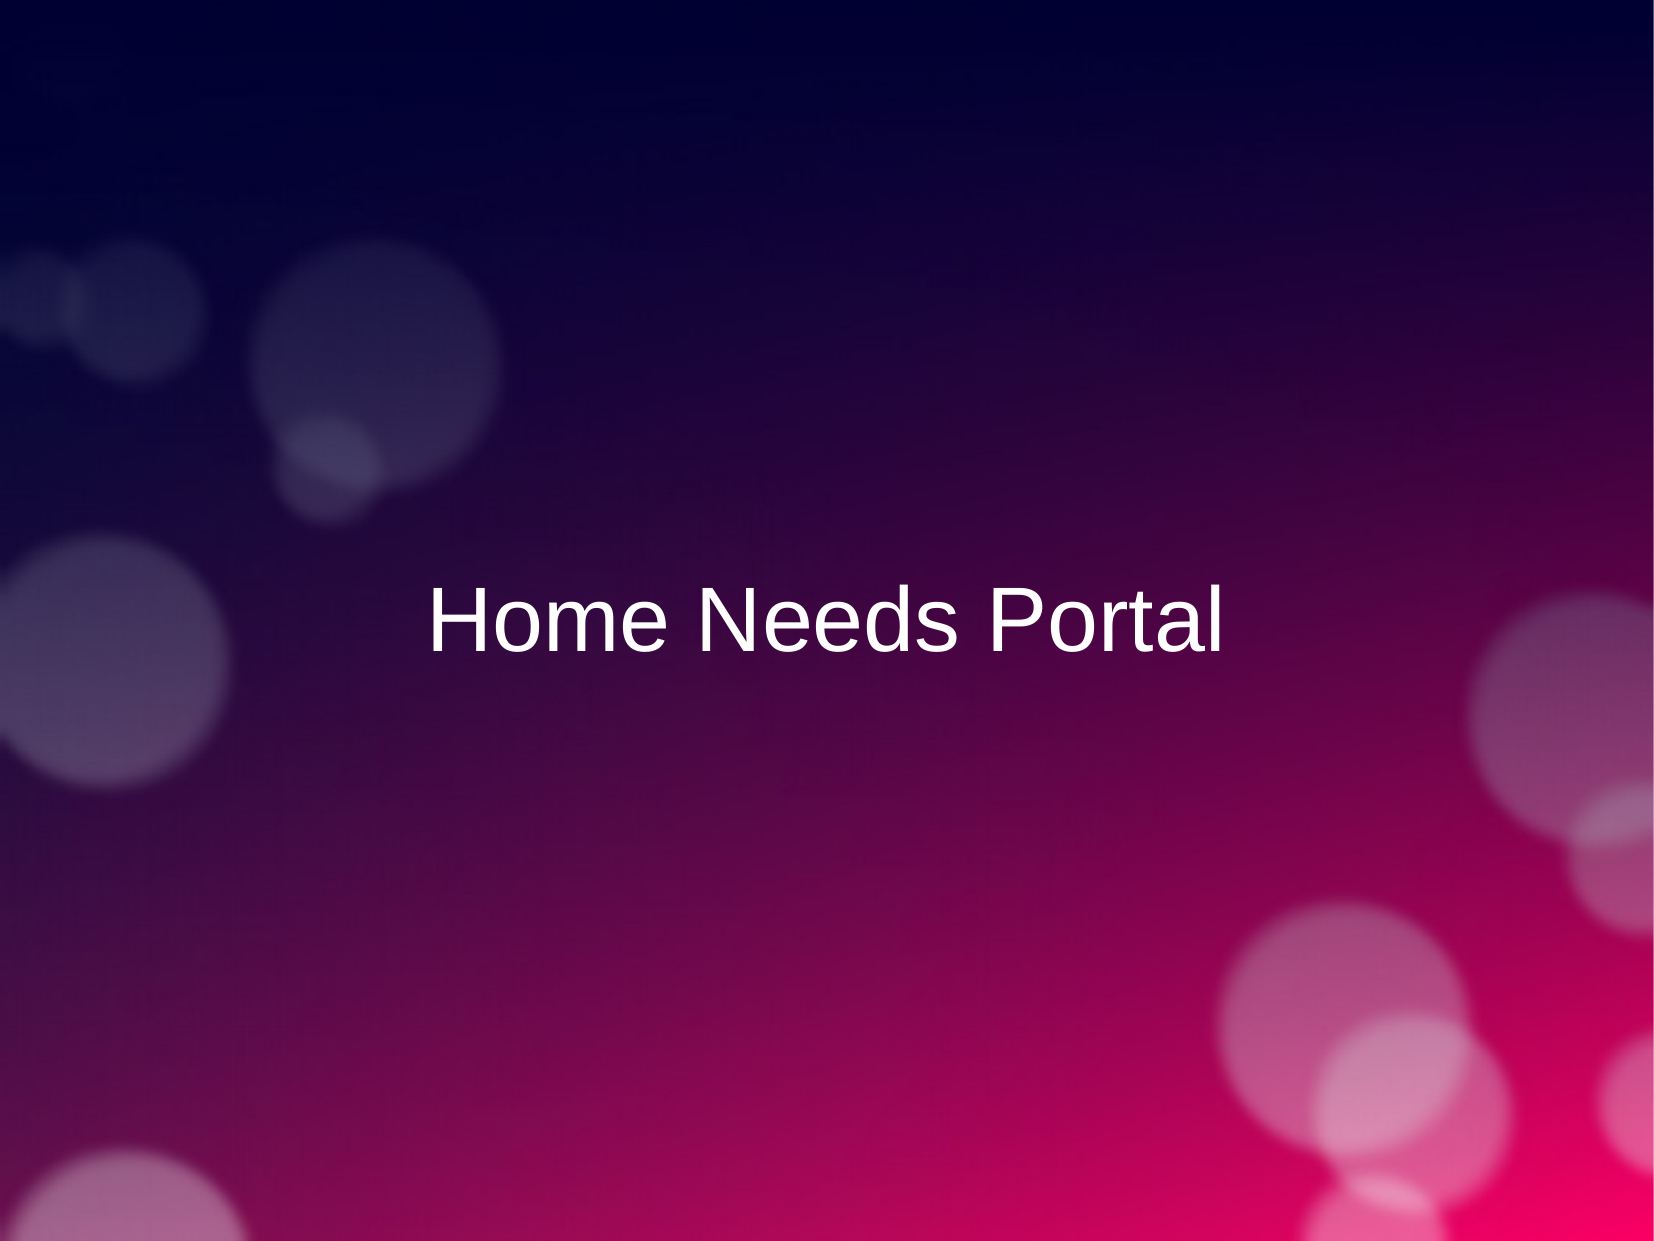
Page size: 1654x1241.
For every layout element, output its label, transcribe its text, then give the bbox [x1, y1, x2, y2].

title Home Needs Portal [94, 516, 1583, 724]
picture [0, 0, 1654, 1241]
